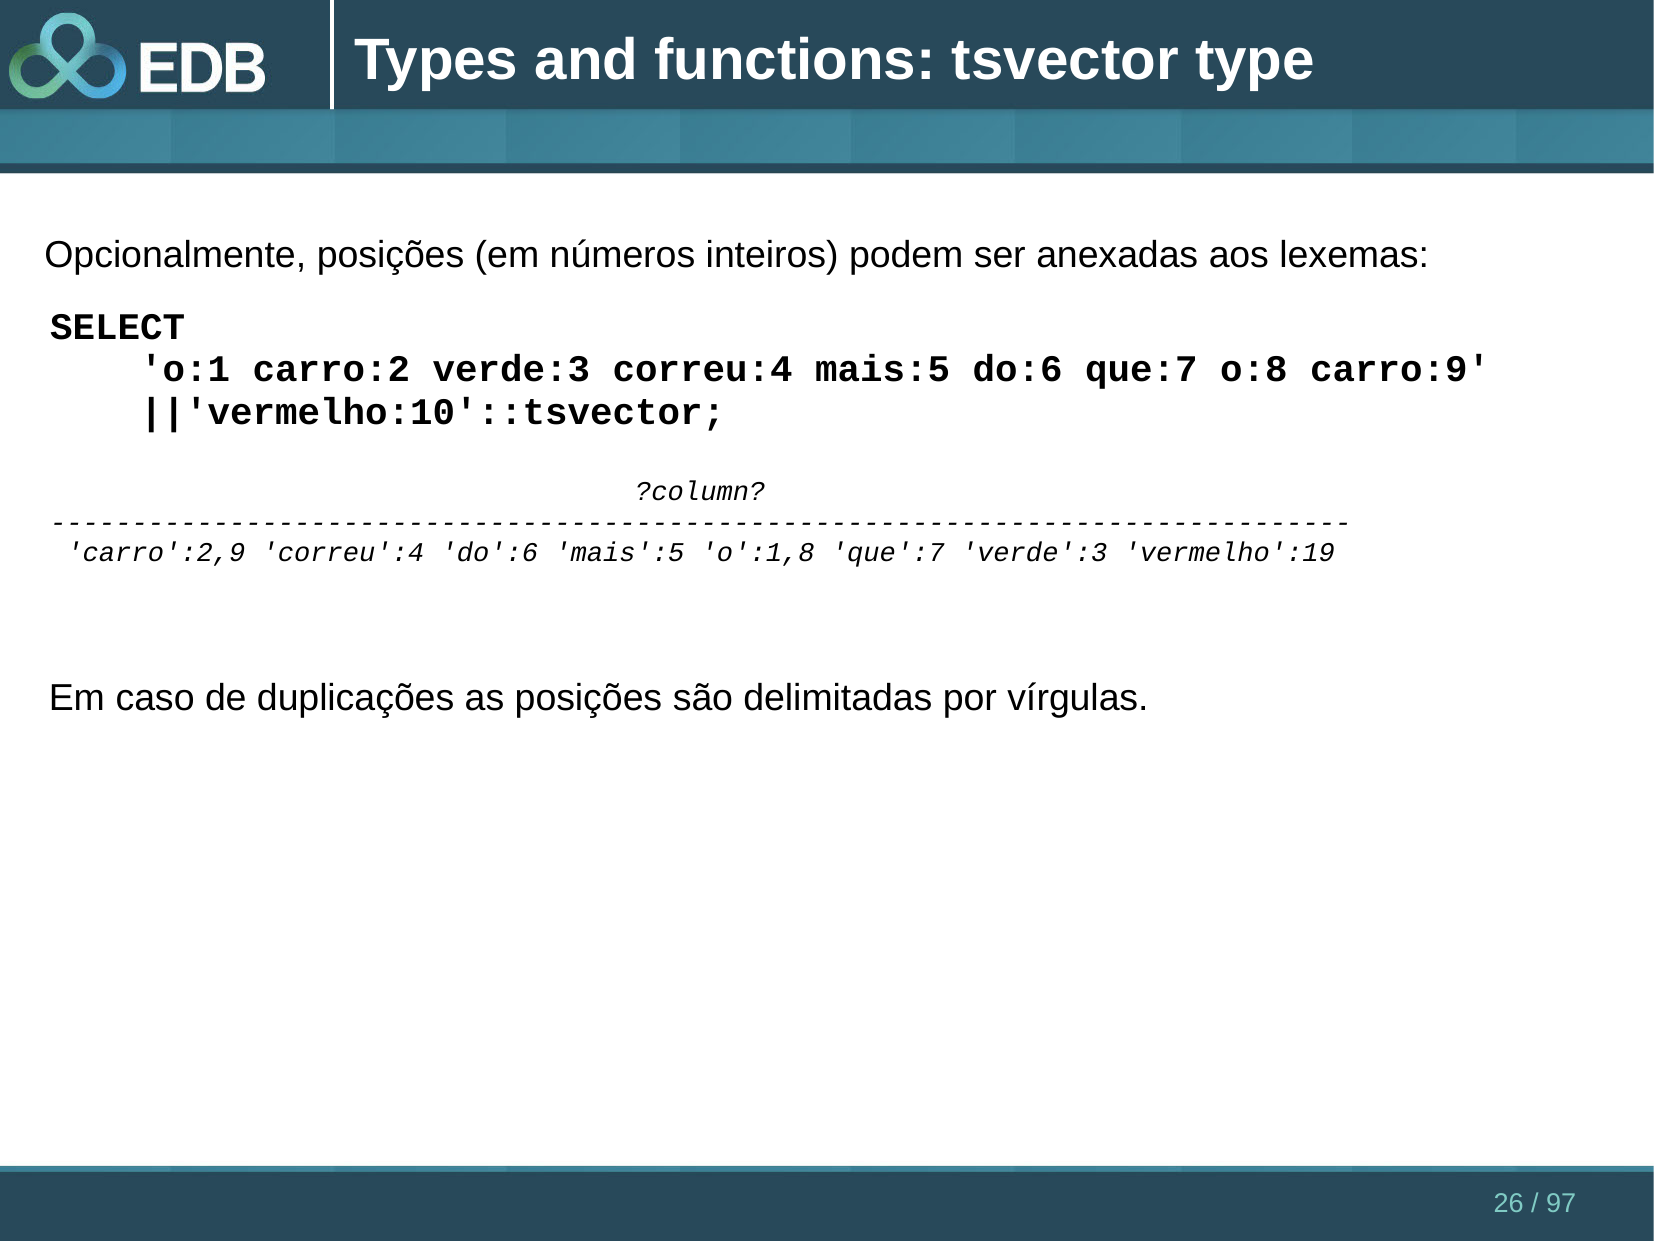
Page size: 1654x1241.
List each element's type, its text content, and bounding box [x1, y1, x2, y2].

text_box SELECT 'o:1 carro:2 verde:3 correu:4 mais:5 do:6 que:7 o:8 carro:9' ||'vermelho:10'::tsvector; ?column? -------------------------------------------------------------------------------- 'carro':2,9 'correu':4 'do':6 'mais':5 'o':1,8 'que':7 'verde':3 'vermelho':19 [35, 300, 1595, 577]
title Types and functions: tsvector type [354, 26, 1595, 92]
picture [0, 0, 1654, 1241]
text_box Em caso de duplicações as posições são delimitadas por vírgulas. [34, 669, 1182, 739]
text_box Opcionalmente, posições (em números inteiros) podem ser anexadas aos lexemas: [29, 226, 1595, 283]
